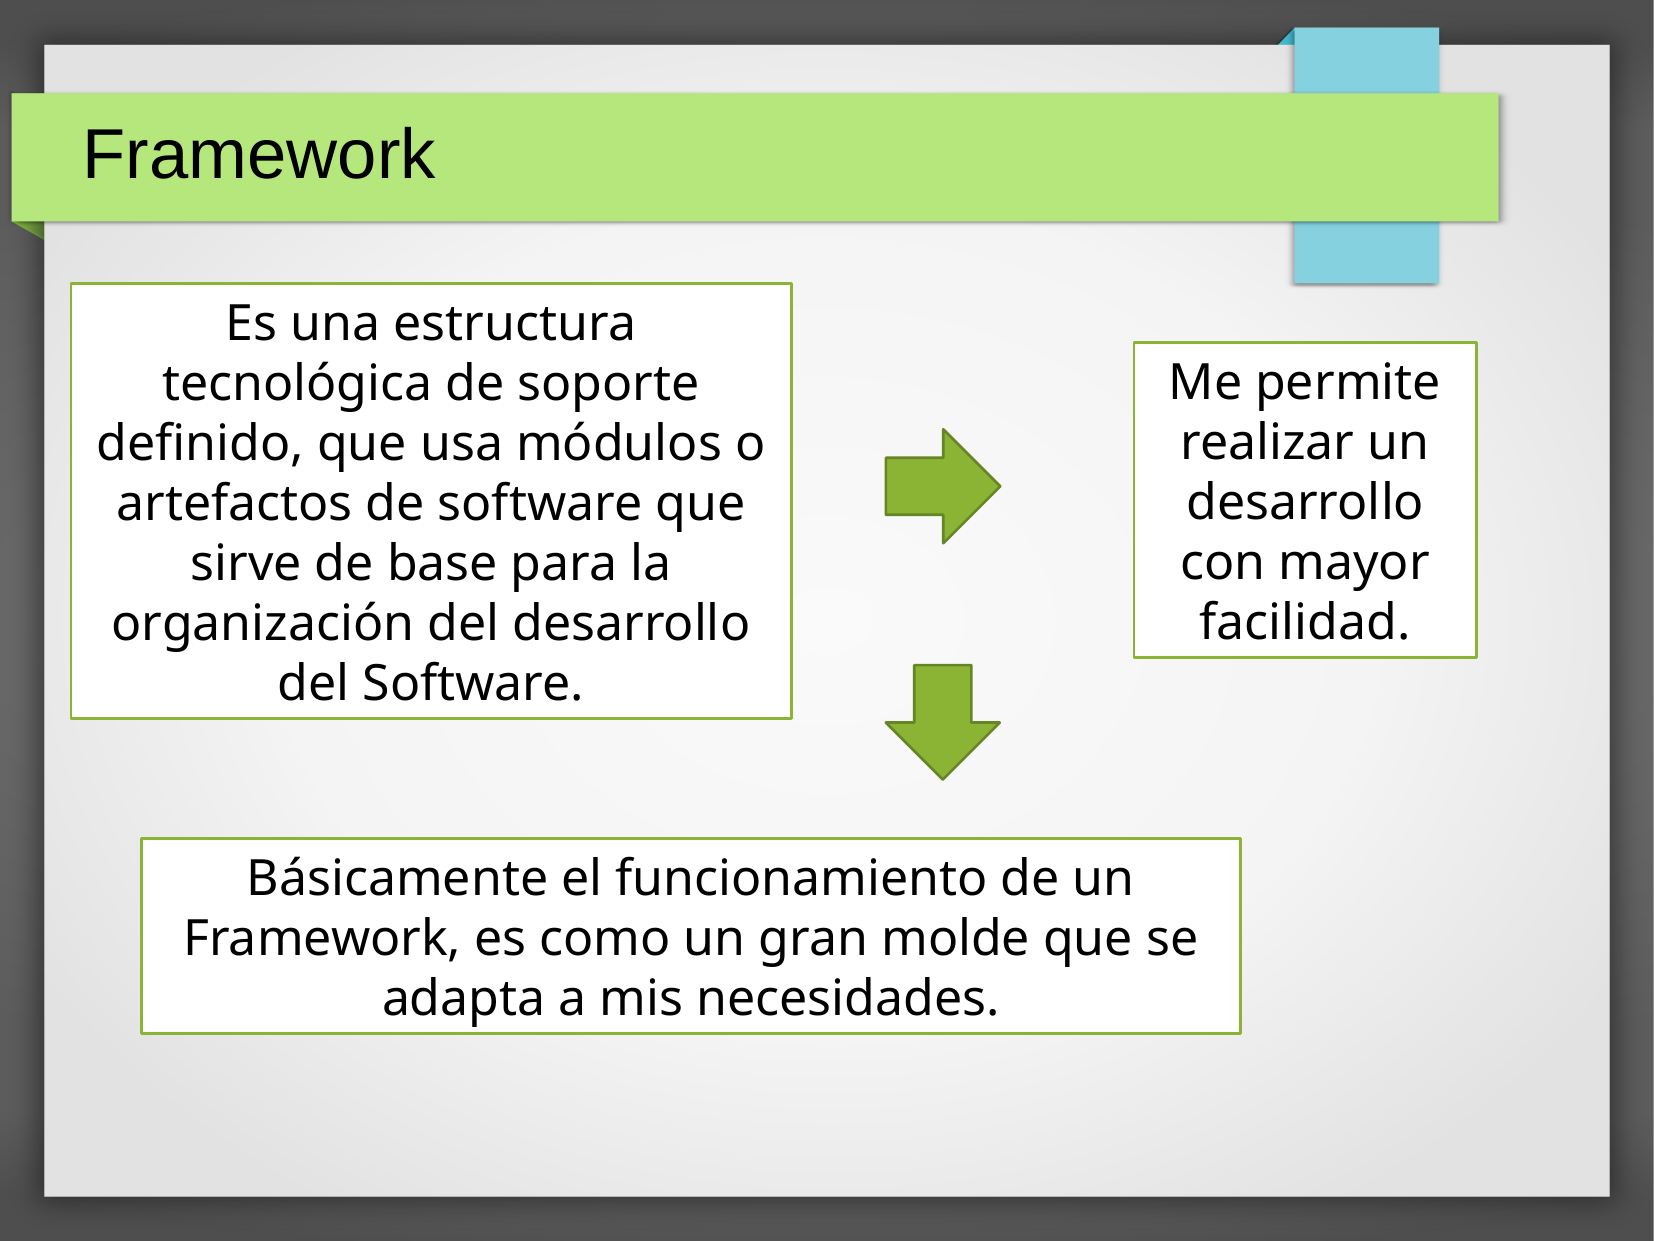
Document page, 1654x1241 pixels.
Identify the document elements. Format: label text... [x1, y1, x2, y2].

text_box Me permite realizar un desarrollo con mayor facilidad. [1133, 342, 1477, 658]
picture [0, 0, 1654, 1241]
title Framework [82, 94, 1264, 213]
text_box Es una estructura tecnológica de soporte definido, que usa módulos o artefactos de software que sirve de base para la organización del desarrollo del Software. [70, 283, 792, 719]
text_box [885, 665, 1000, 780]
text_box [885, 429, 1001, 544]
text_box Básicamente el funcionamiento de un Framework, es como un gran molde que se adapta a mis necesidades. [141, 838, 1241, 1034]
